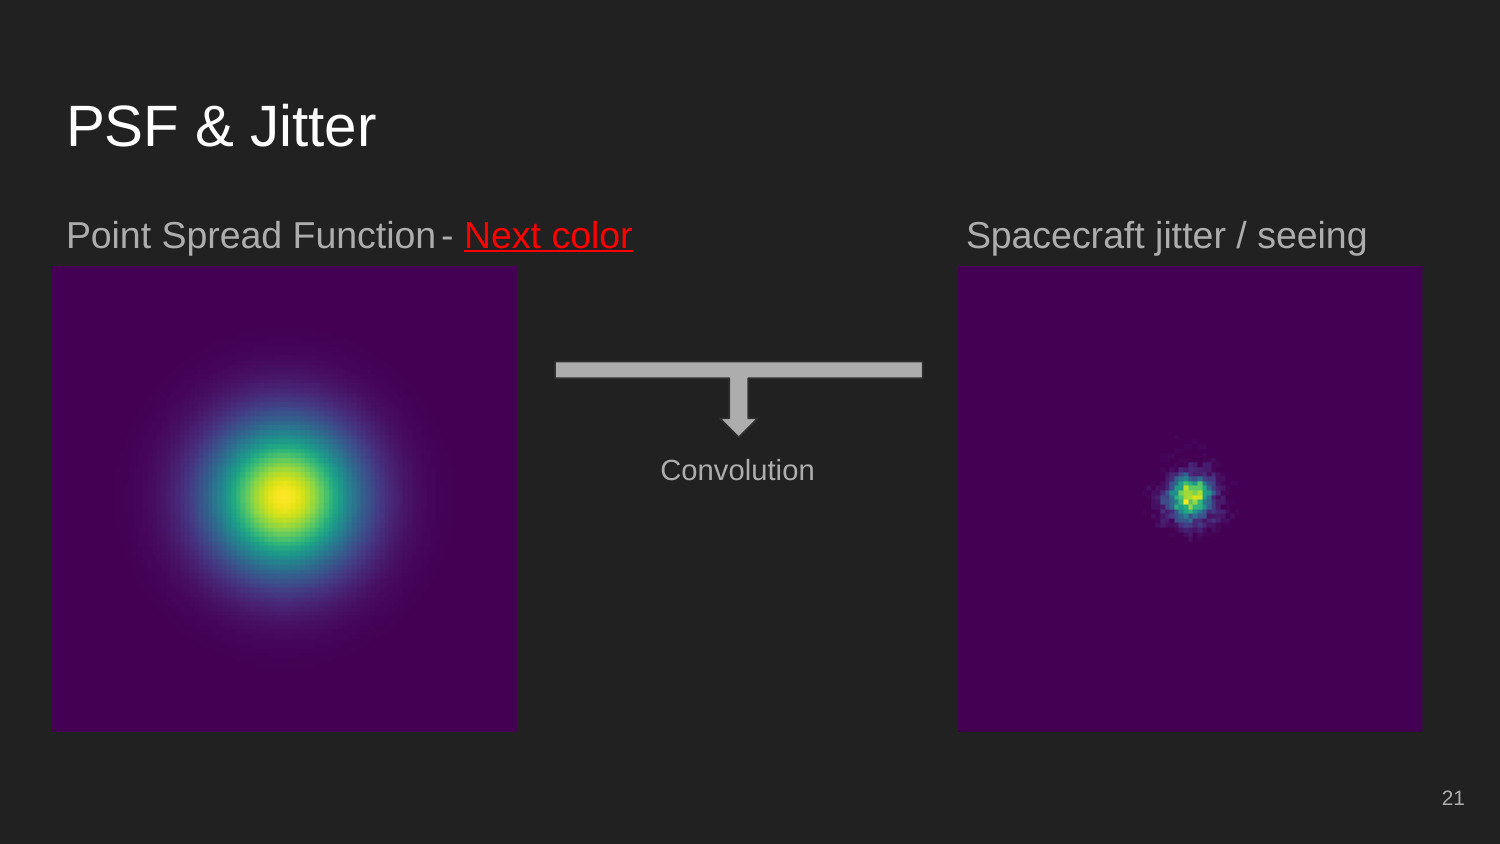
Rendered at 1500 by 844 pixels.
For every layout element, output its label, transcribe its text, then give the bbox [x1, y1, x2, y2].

list Point Spread Function - Next color Spacecraft jitter / seeing [51, 189, 1449, 750]
title PSF & Jitter [51, 72, 1449, 167]
text_box Convolution [560, 436, 915, 502]
text_box [555, 361, 923, 436]
slide_number <number> [1389, 764, 1480, 830]
picture [958, 266, 1423, 732]
picture [51, 266, 518, 732]
